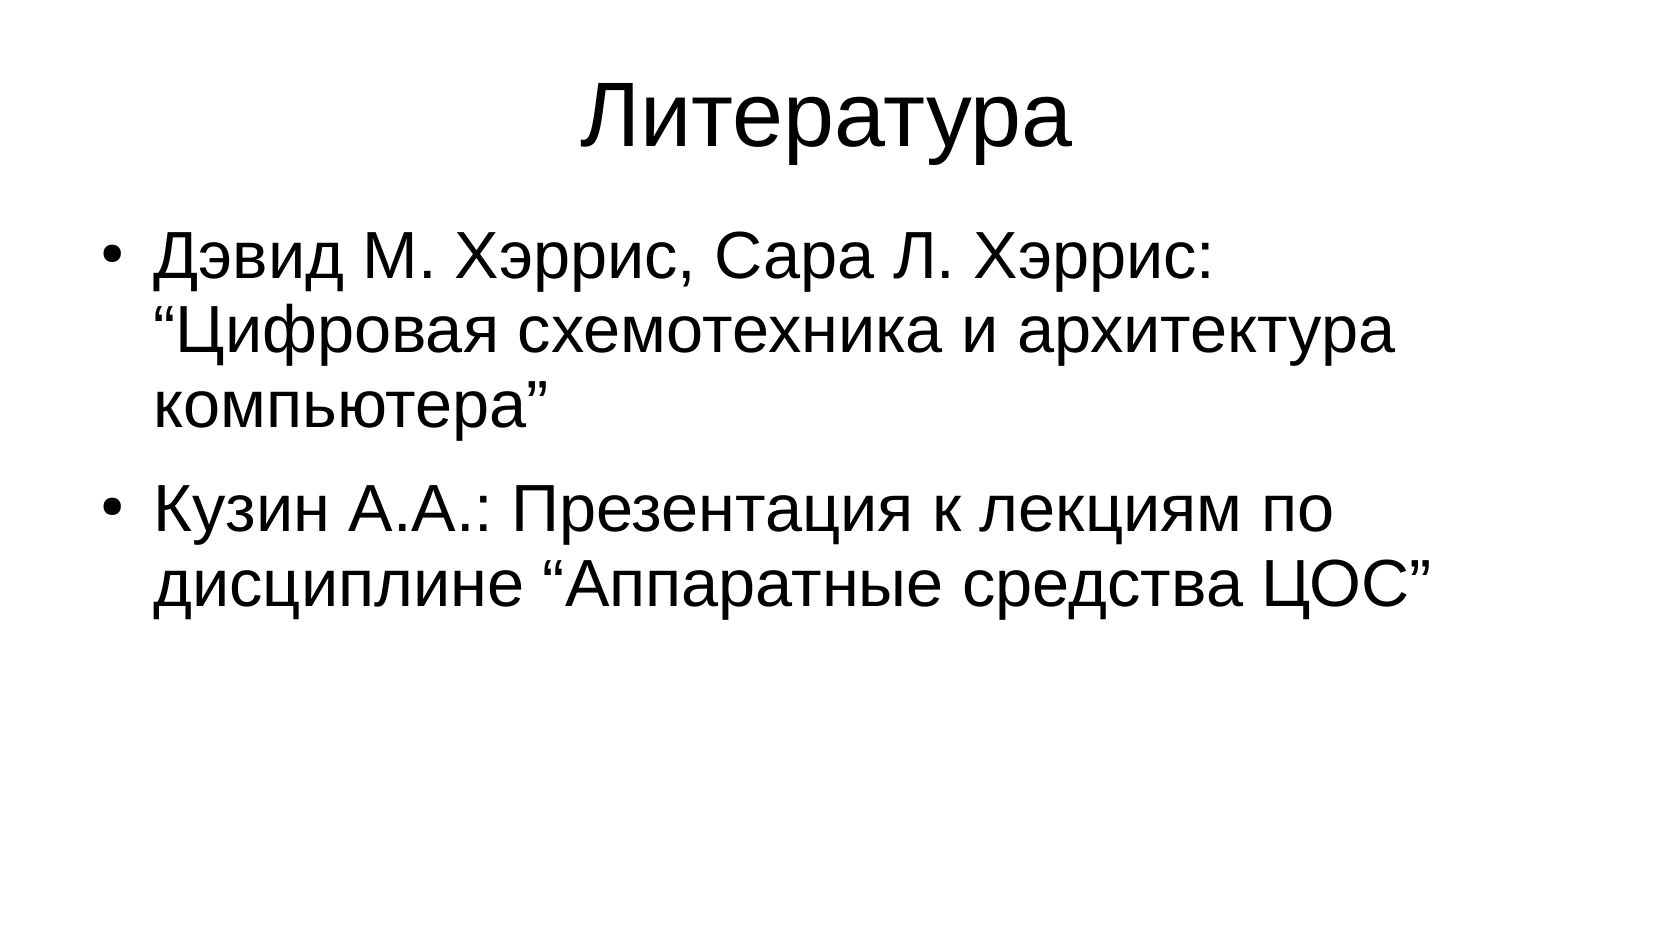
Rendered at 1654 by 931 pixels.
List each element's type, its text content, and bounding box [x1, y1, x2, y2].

title Литература [82, 37, 1571, 193]
list Дэвид М. Хэррис, Сара Л. Хэррис: “Цифровая схемотехника и архитектура компьютера” Кузин А.А.: Презентация к лекциям по дисциплине “Аппаратные средства ЦОС” [82, 217, 1571, 758]
